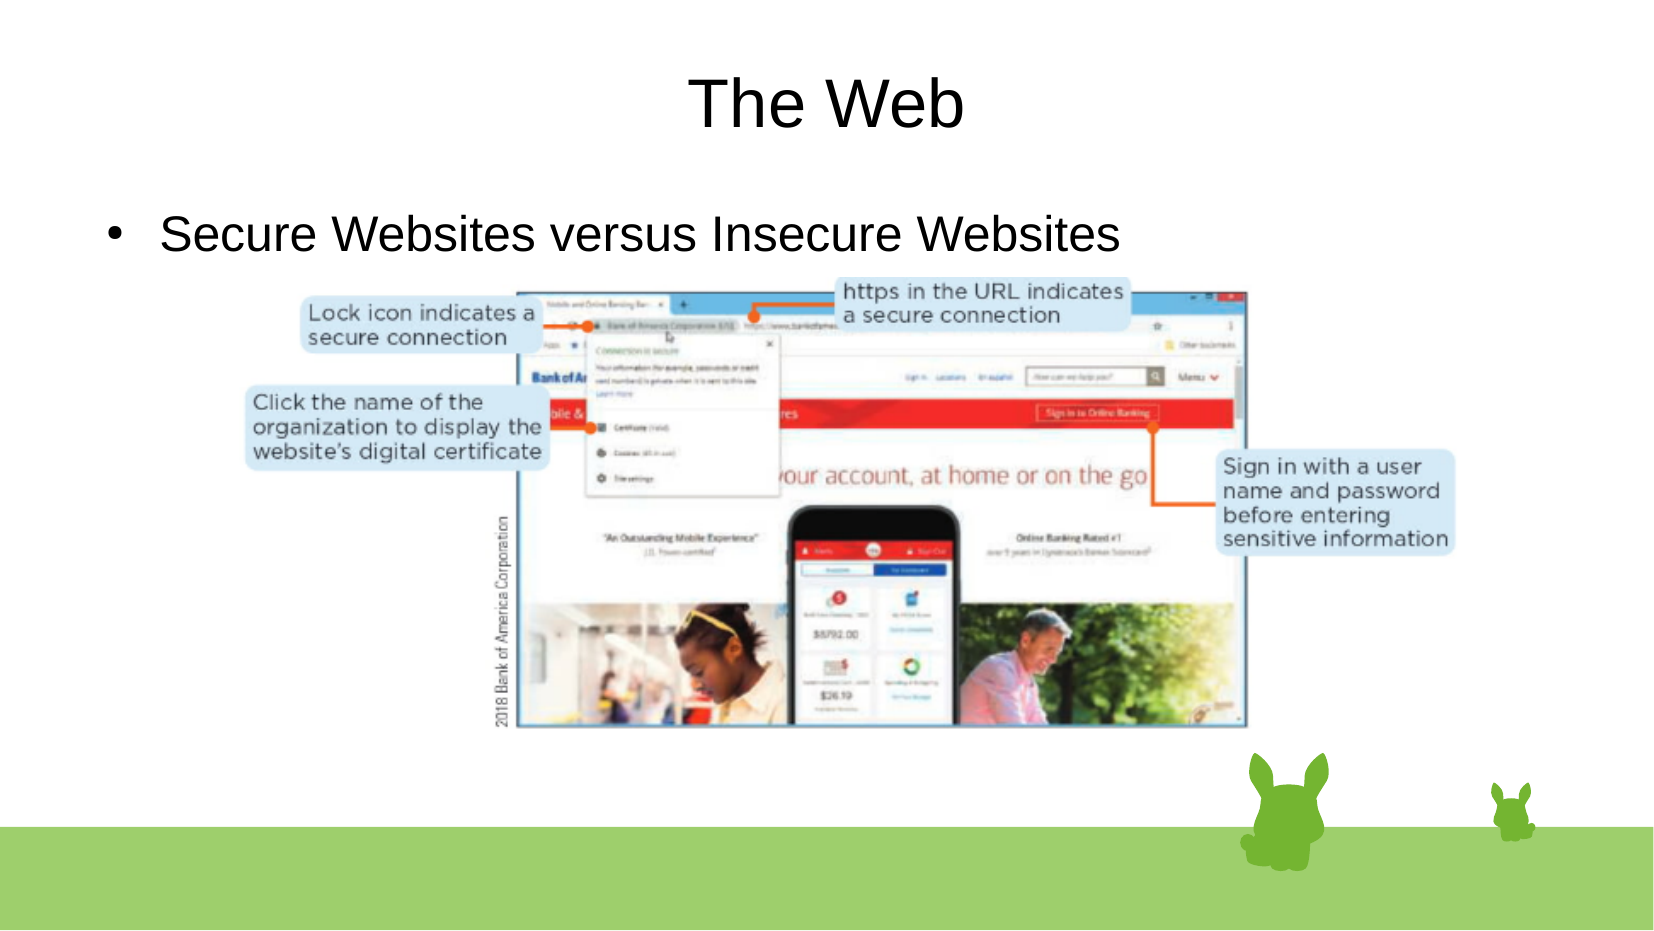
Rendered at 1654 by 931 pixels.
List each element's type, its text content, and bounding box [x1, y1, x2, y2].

title The Web [88, 29, 1565, 178]
list Secure Websites versus Insecure Websites [88, 206, 1565, 739]
picture [239, 277, 1463, 739]
